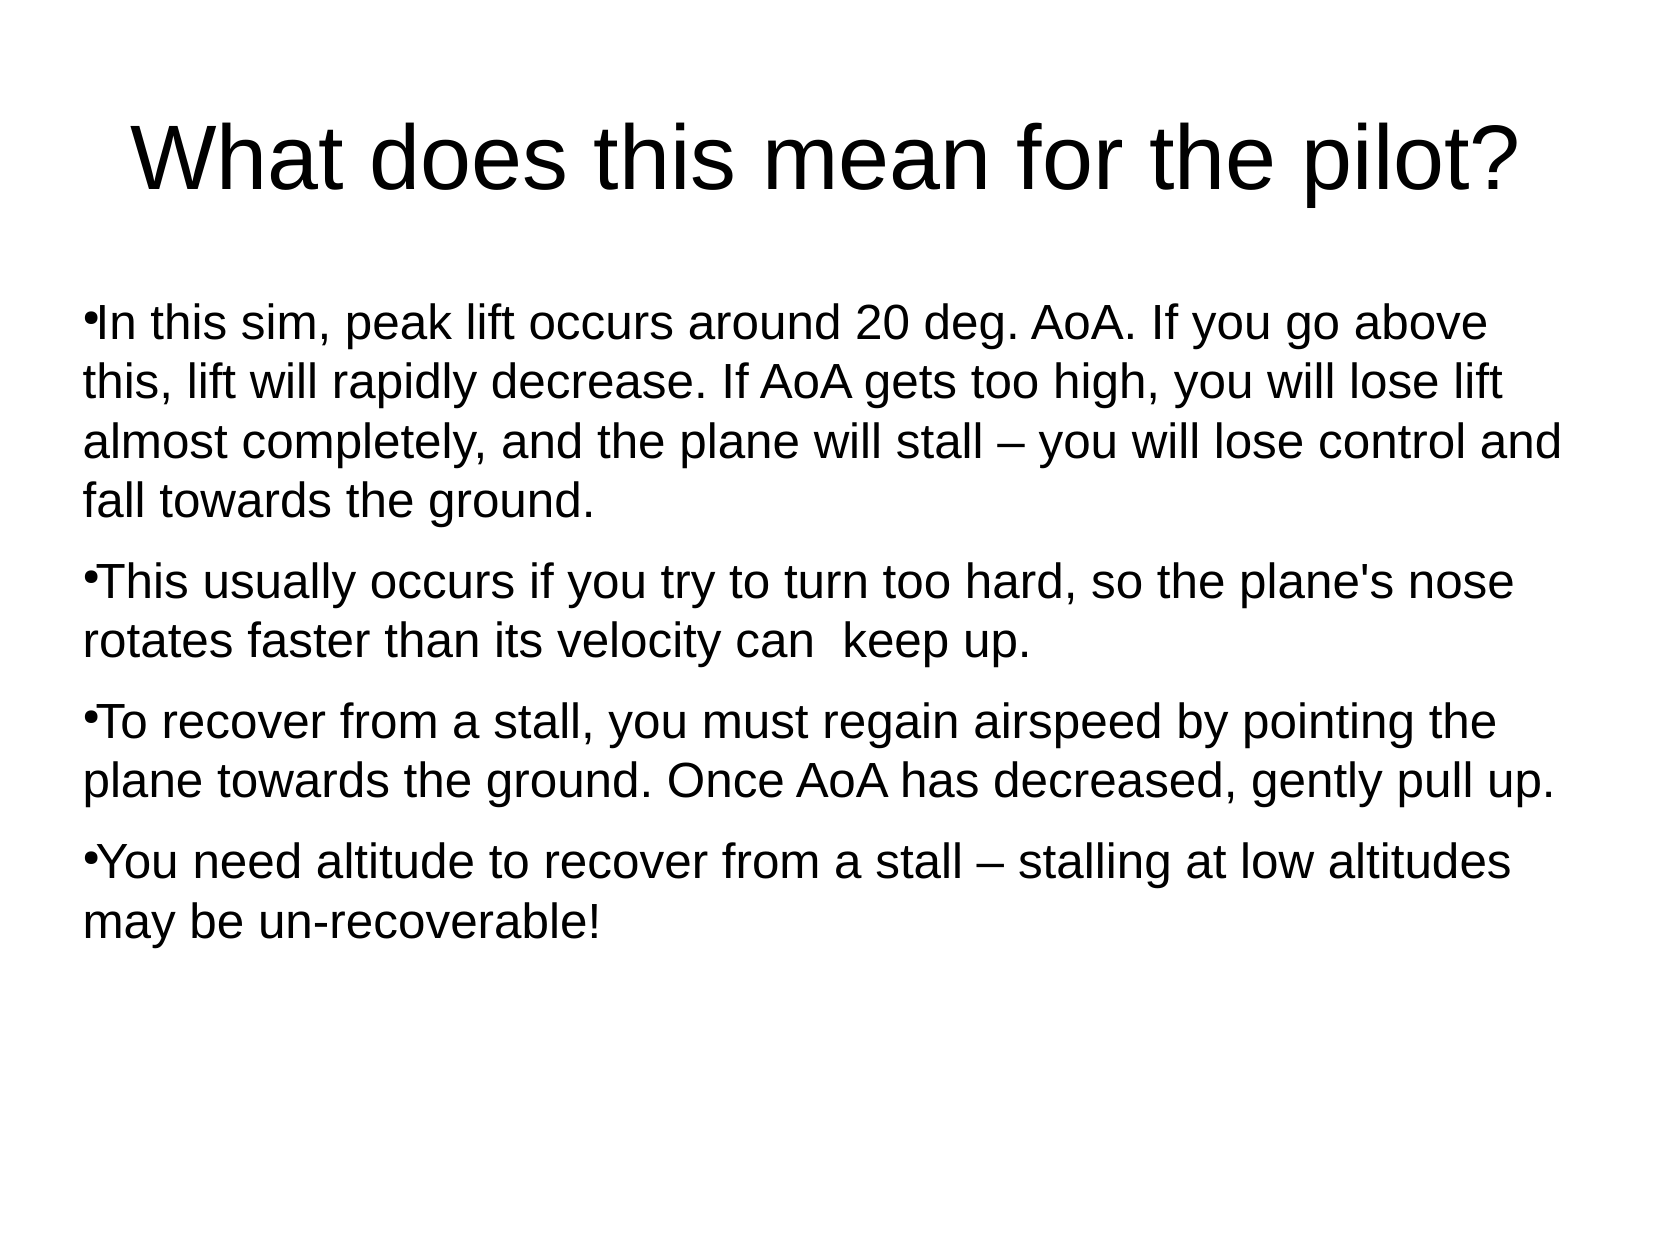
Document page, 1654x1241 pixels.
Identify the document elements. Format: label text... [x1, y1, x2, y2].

title What does this mean for the pilot? [82, 49, 1571, 257]
list In this sim, peak lift occurs around 20 deg. AoA. If you go above this, lift will rapidly decrease. If AoA gets too high, you will lose lift almost completely, and the plane will stall – you will lose control and fall towards the ground. This usually occurs if you try to turn too hard, so the plane's nose rotates faster than its velocity can keep up. To recover from a stall, you must regain airspeed by pointing the plane towards the ground. Once AoA has decreased, gently pull up. You need altitude to recover from a stall – stalling at low altitudes may be un-recoverable! [82, 290, 1571, 1010]
